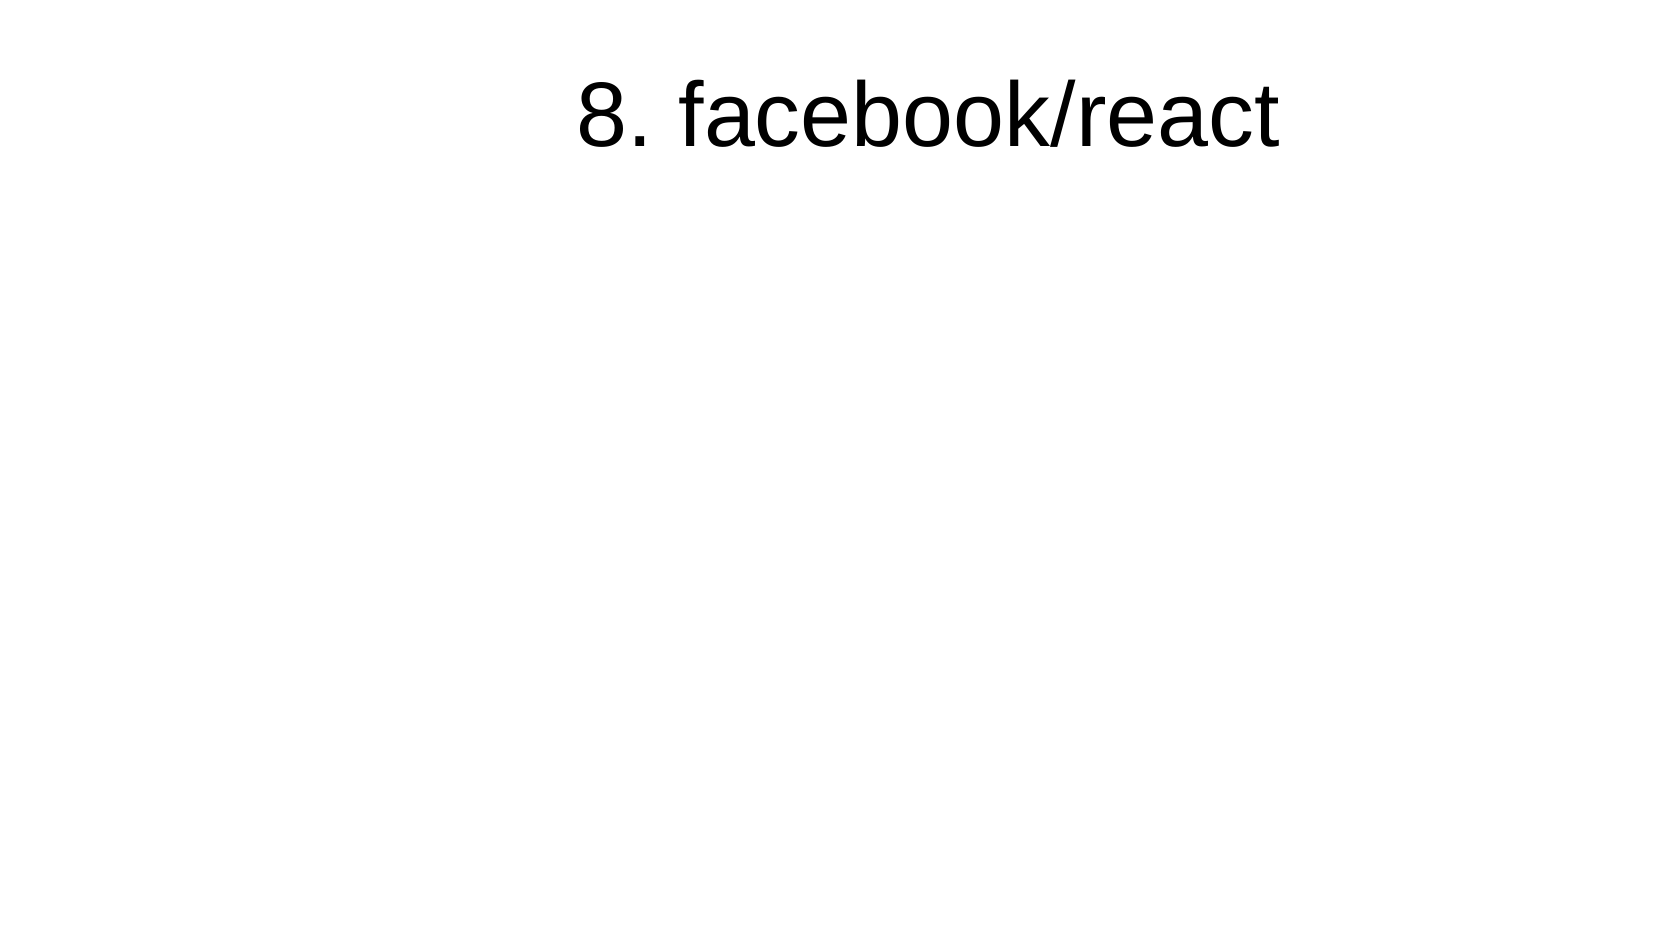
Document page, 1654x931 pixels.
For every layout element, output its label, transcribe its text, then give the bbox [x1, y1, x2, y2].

title 8. facebook/react [82, 37, 1571, 193]
